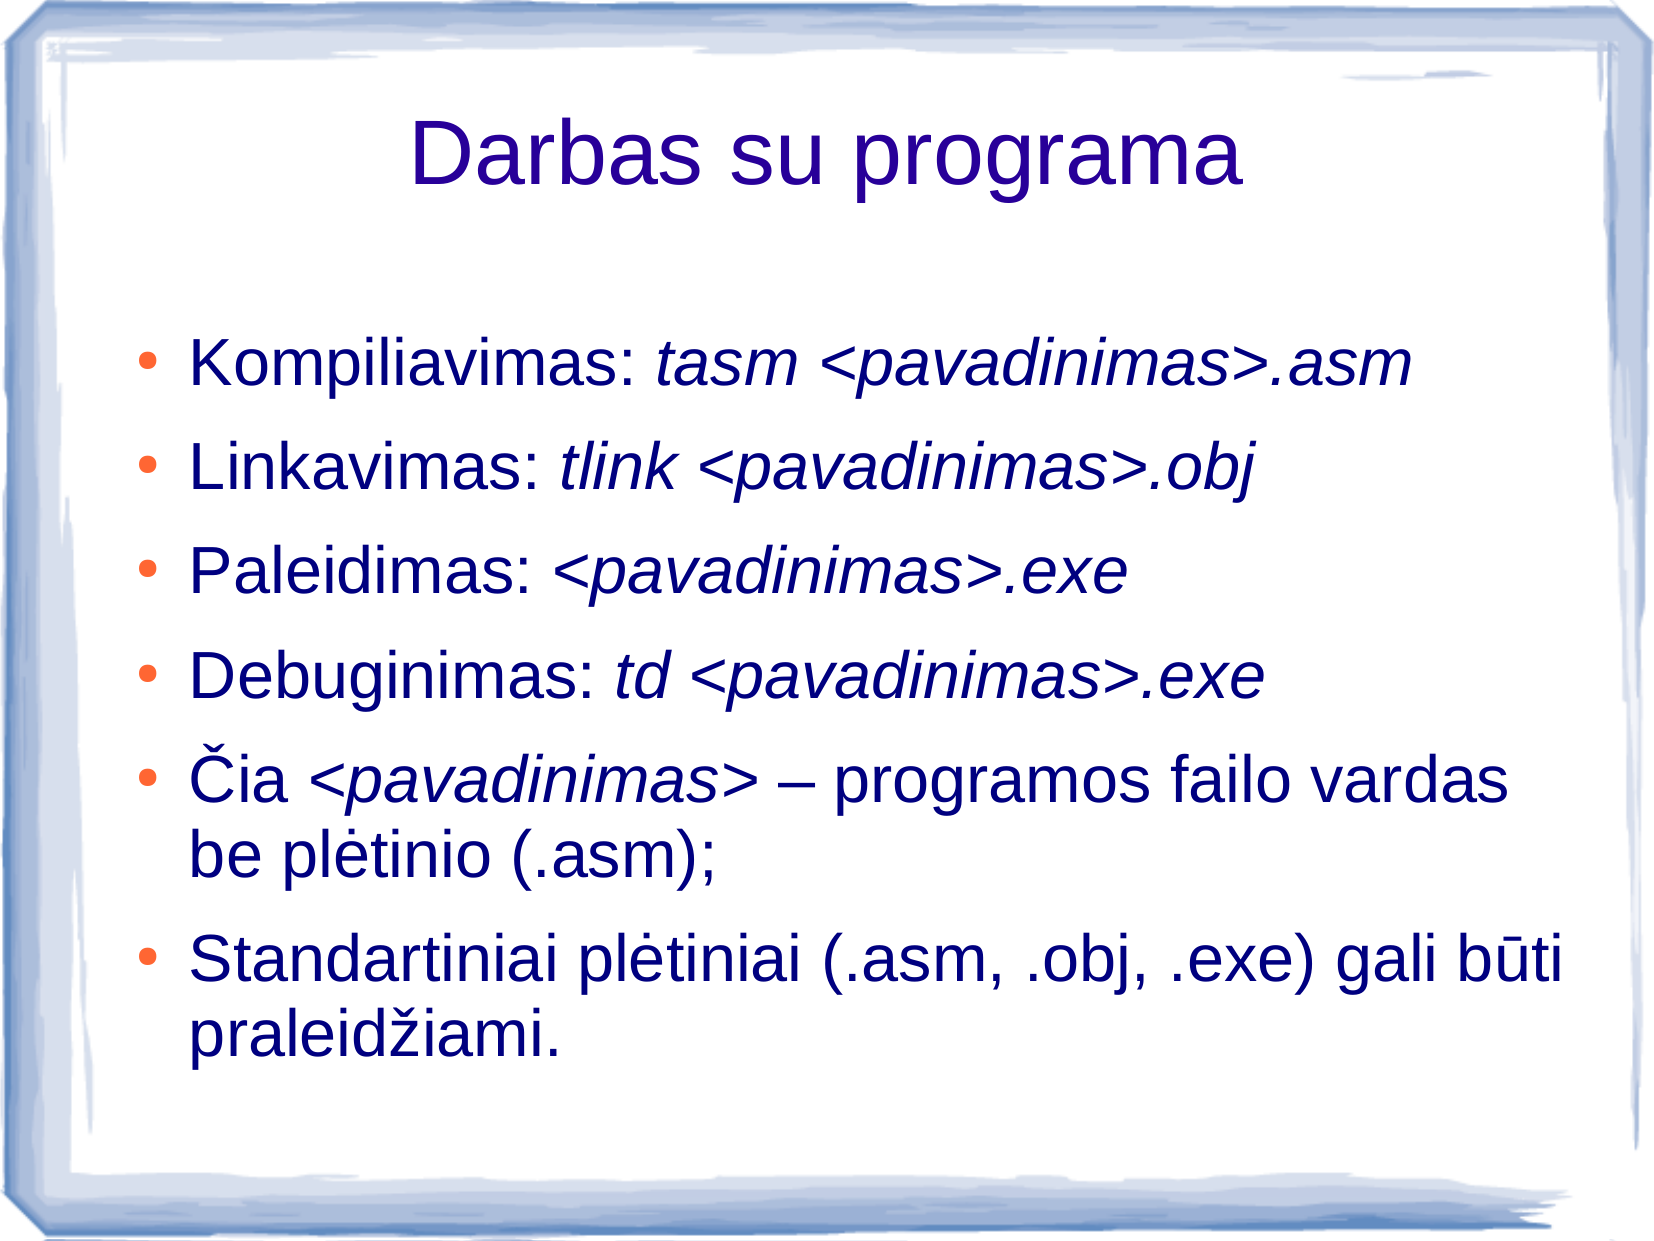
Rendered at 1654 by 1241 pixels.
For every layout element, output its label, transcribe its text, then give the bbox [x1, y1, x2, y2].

title Darbas su programa [82, 49, 1571, 257]
picture [0, 0, 1654, 1241]
list Kompiliavimas: tasm <pavadinimas>.asm Linkavimas: tlink <pavadinimas>.obj Paleidimas: <pavadinimas>.exe Debuginimas: td <pavadinimas>.exe Čia <pavadinimas> – programos failo vardas be plėtinio (.asm); Standartiniai plėtiniai (.asm, .obj, .exe) gali būti praleidžiami. [118, 324, 1571, 1071]
